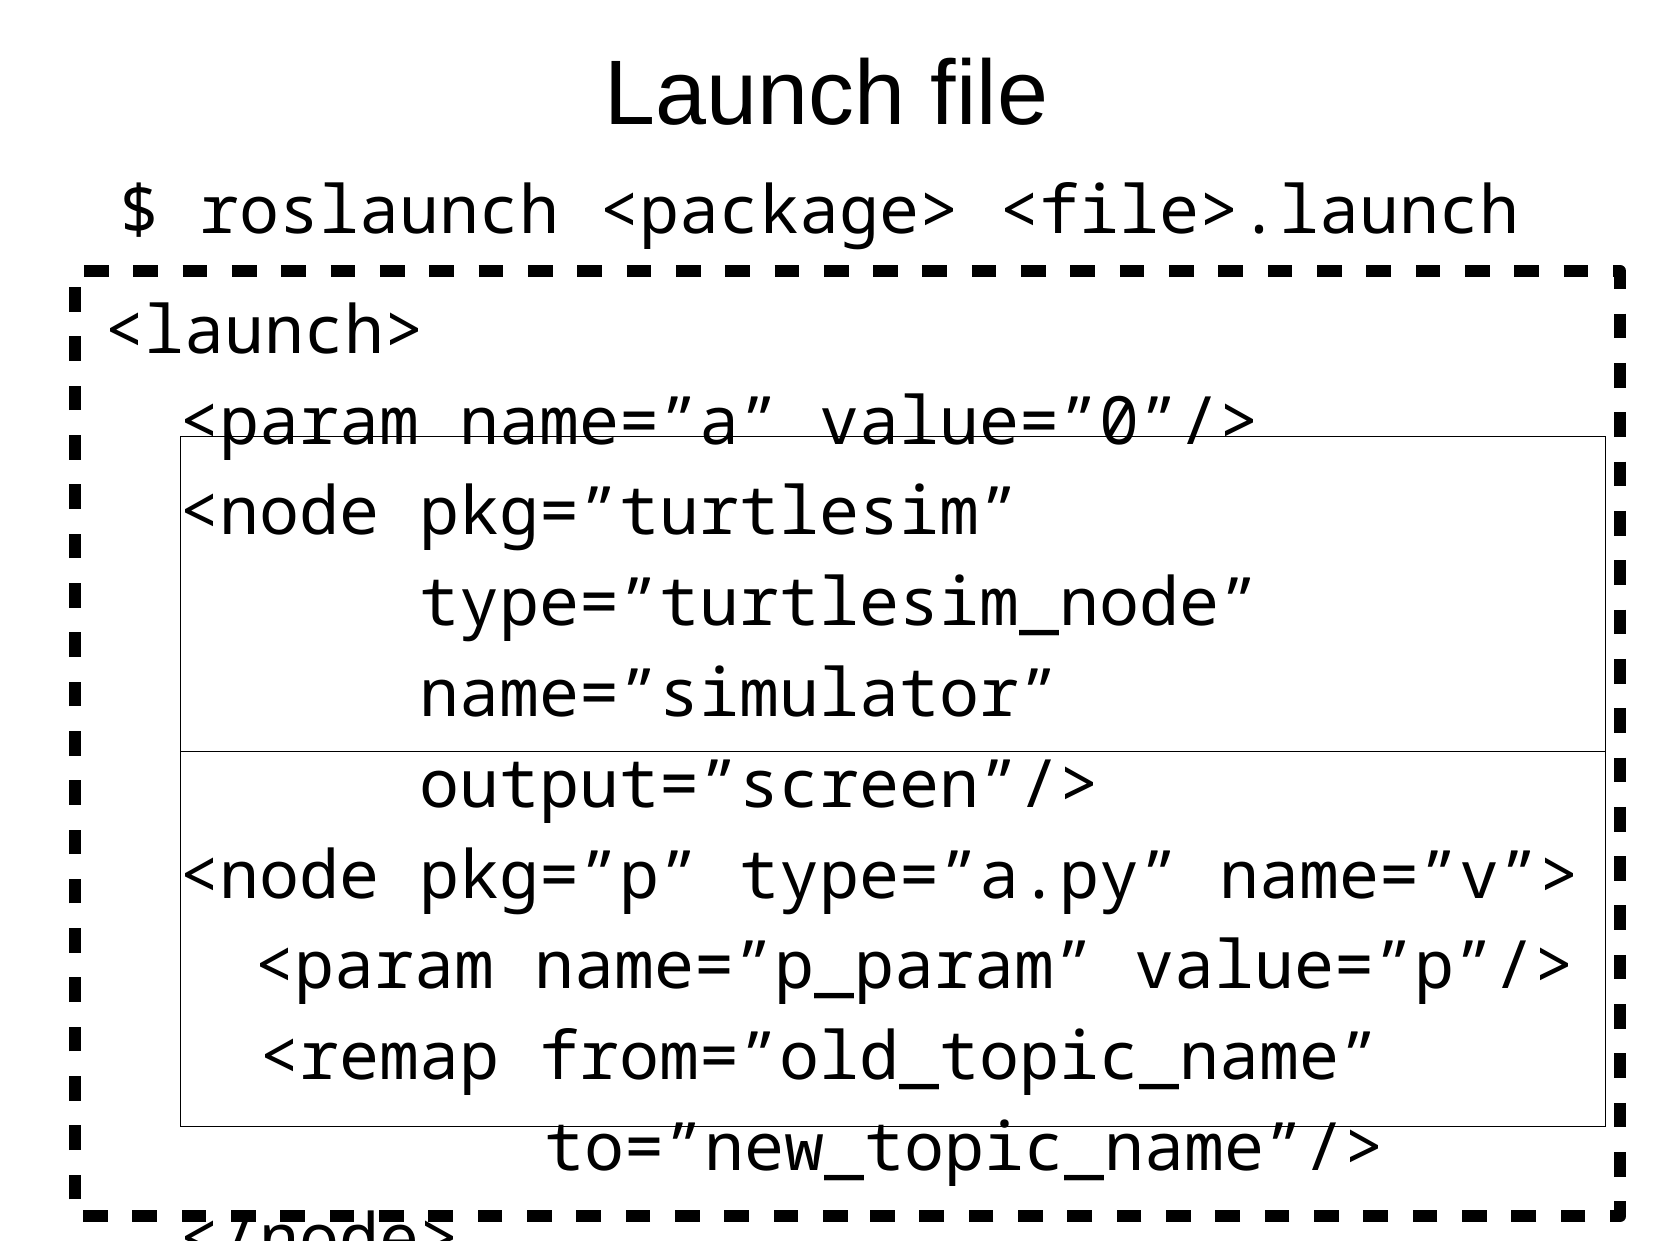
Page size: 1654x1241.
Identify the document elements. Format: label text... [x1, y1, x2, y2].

text_box <launch> <param name=”a” value=”0”/> <node pkg=”turtlesim” type=”turtlesim_node” name=”simulator” output=”screen”/> <node pkg=”p” type=”a.py” name=”v”> <param name=”p_param” value=”p”/> <remap from=”old_topic_name” to=”new_topic_name”/> </node> </launch> [90, 274, 1621, 1221]
text_box $ roslaunch <package> <file>.launch [105, 154, 1561, 248]
title Launch file [82, 0, 1571, 197]
